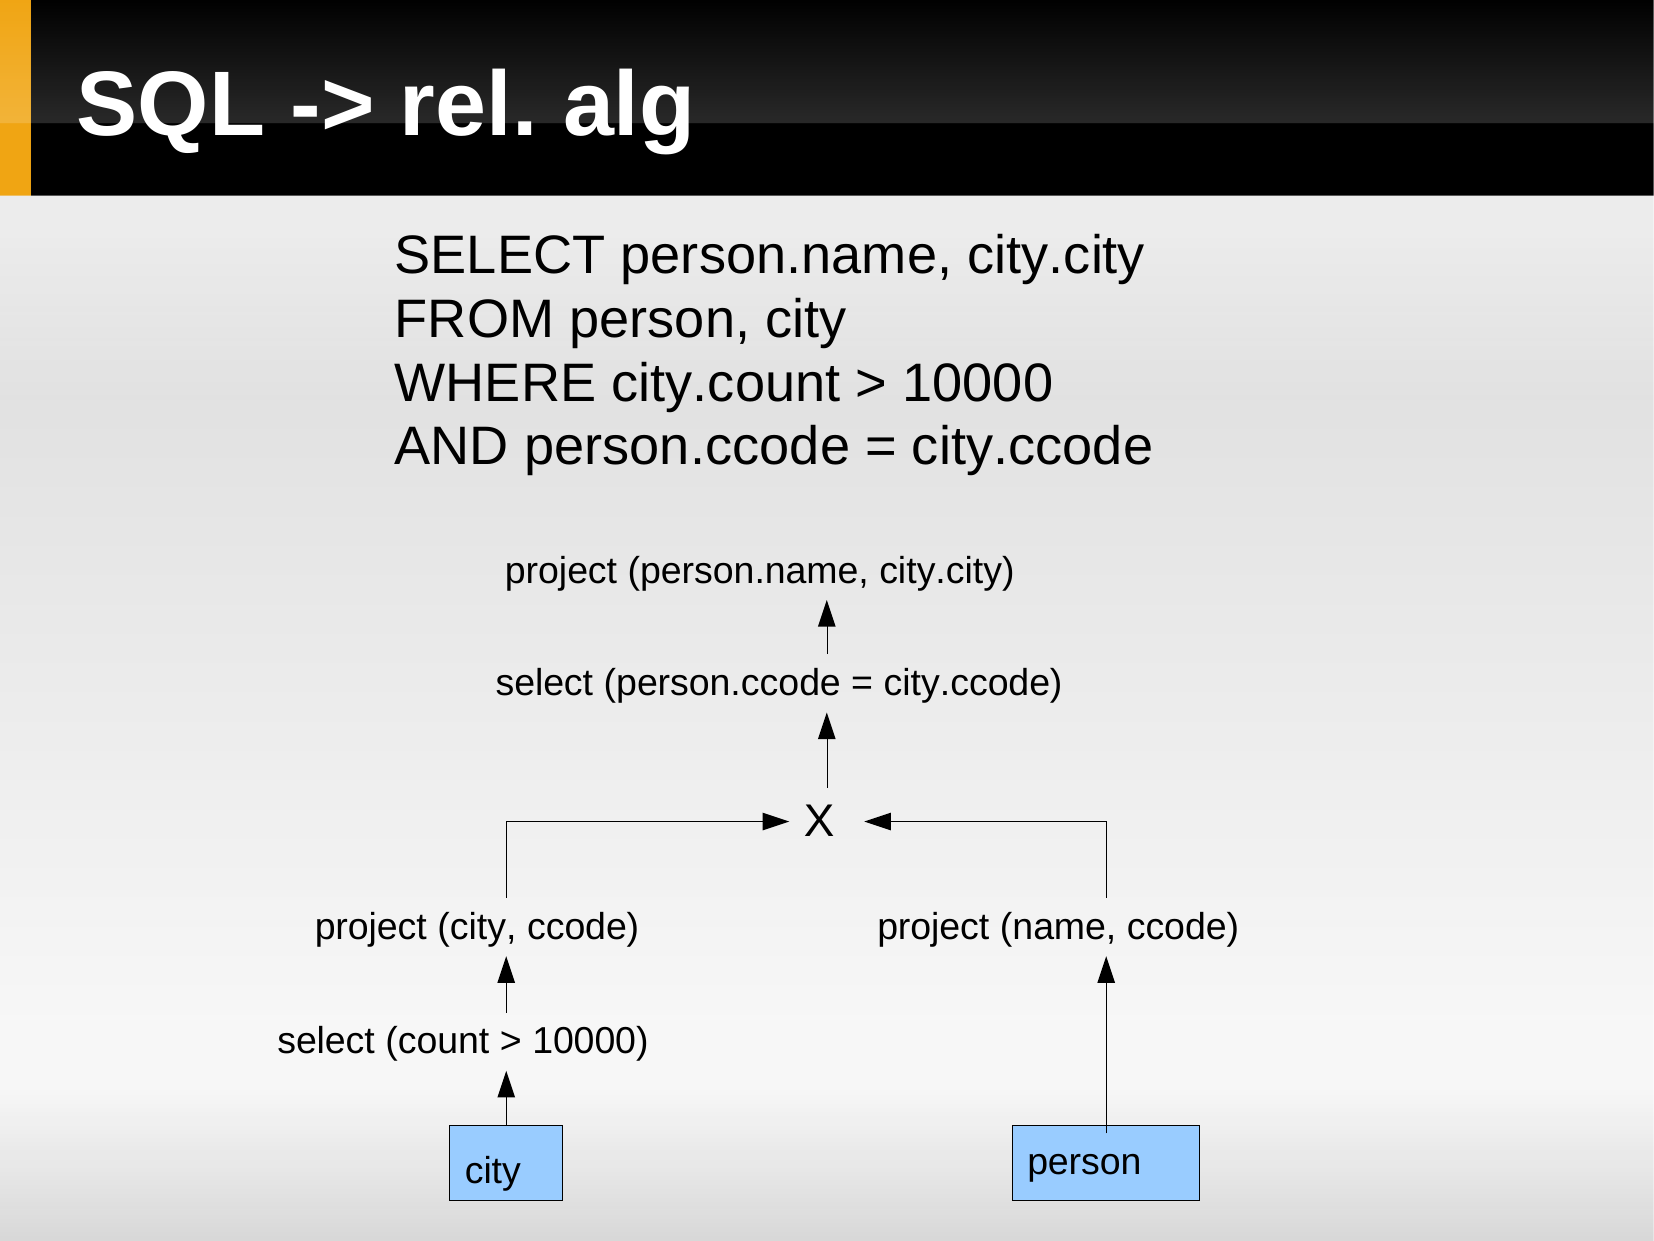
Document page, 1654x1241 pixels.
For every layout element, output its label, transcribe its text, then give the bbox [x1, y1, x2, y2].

text_box [1107, 1125, 1200, 1133]
text_box project (person.name, city.city) [490, 541, 1164, 601]
list SELECT person.name, city.city FROM person, city WHERE city.count > 10000 AND person.ccode = city.ccode [376, 225, 1277, 504]
text_box project (name, ccode) [862, 897, 1351, 957]
text_box X [789, 787, 865, 856]
text_box [449, 1125, 563, 1201]
picture [0, 0, 1654, 1241]
text_box [1012, 1192, 1200, 1201]
text_box select (person.ccode = city.ccode) [480, 654, 1173, 713]
title SQL -> rel. alg [76, 7, 1565, 200]
text_box project (city, ccode) [300, 897, 713, 957]
text_box select (count > 10000) [262, 1012, 751, 1071]
text_box [1012, 1125, 1106, 1133]
text_box person [1012, 1133, 1201, 1192]
text_box city [450, 1141, 563, 1201]
